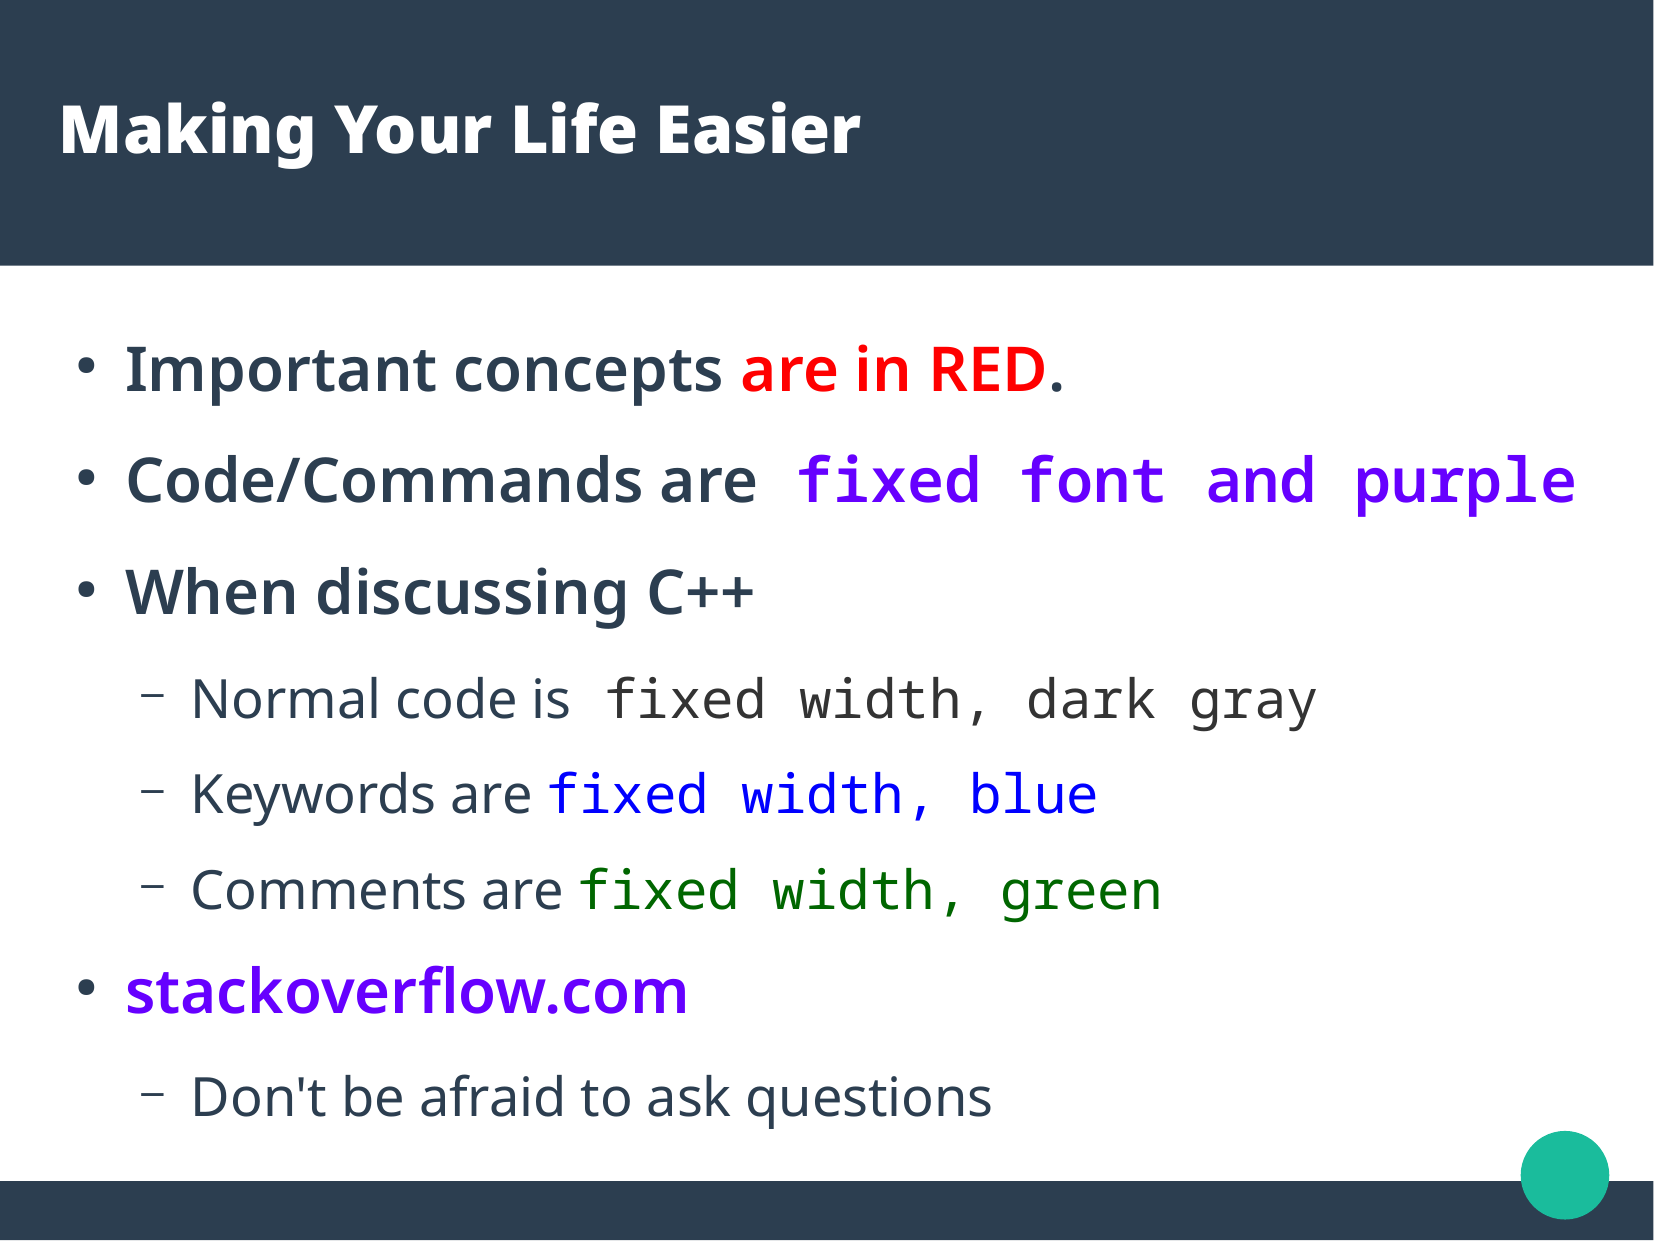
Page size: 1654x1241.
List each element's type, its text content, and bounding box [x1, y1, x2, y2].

list Important concepts are in RED. Code/Commands are fixed font and purple When discussing C++ Normal code is fixed width, dark gray Keywords are fixed width, blue Comments are fixed width, green stackoverflow.com Don't be afraid to ask questions [59, 324, 1595, 1152]
title Making Your Life Easier [59, 49, 1595, 207]
